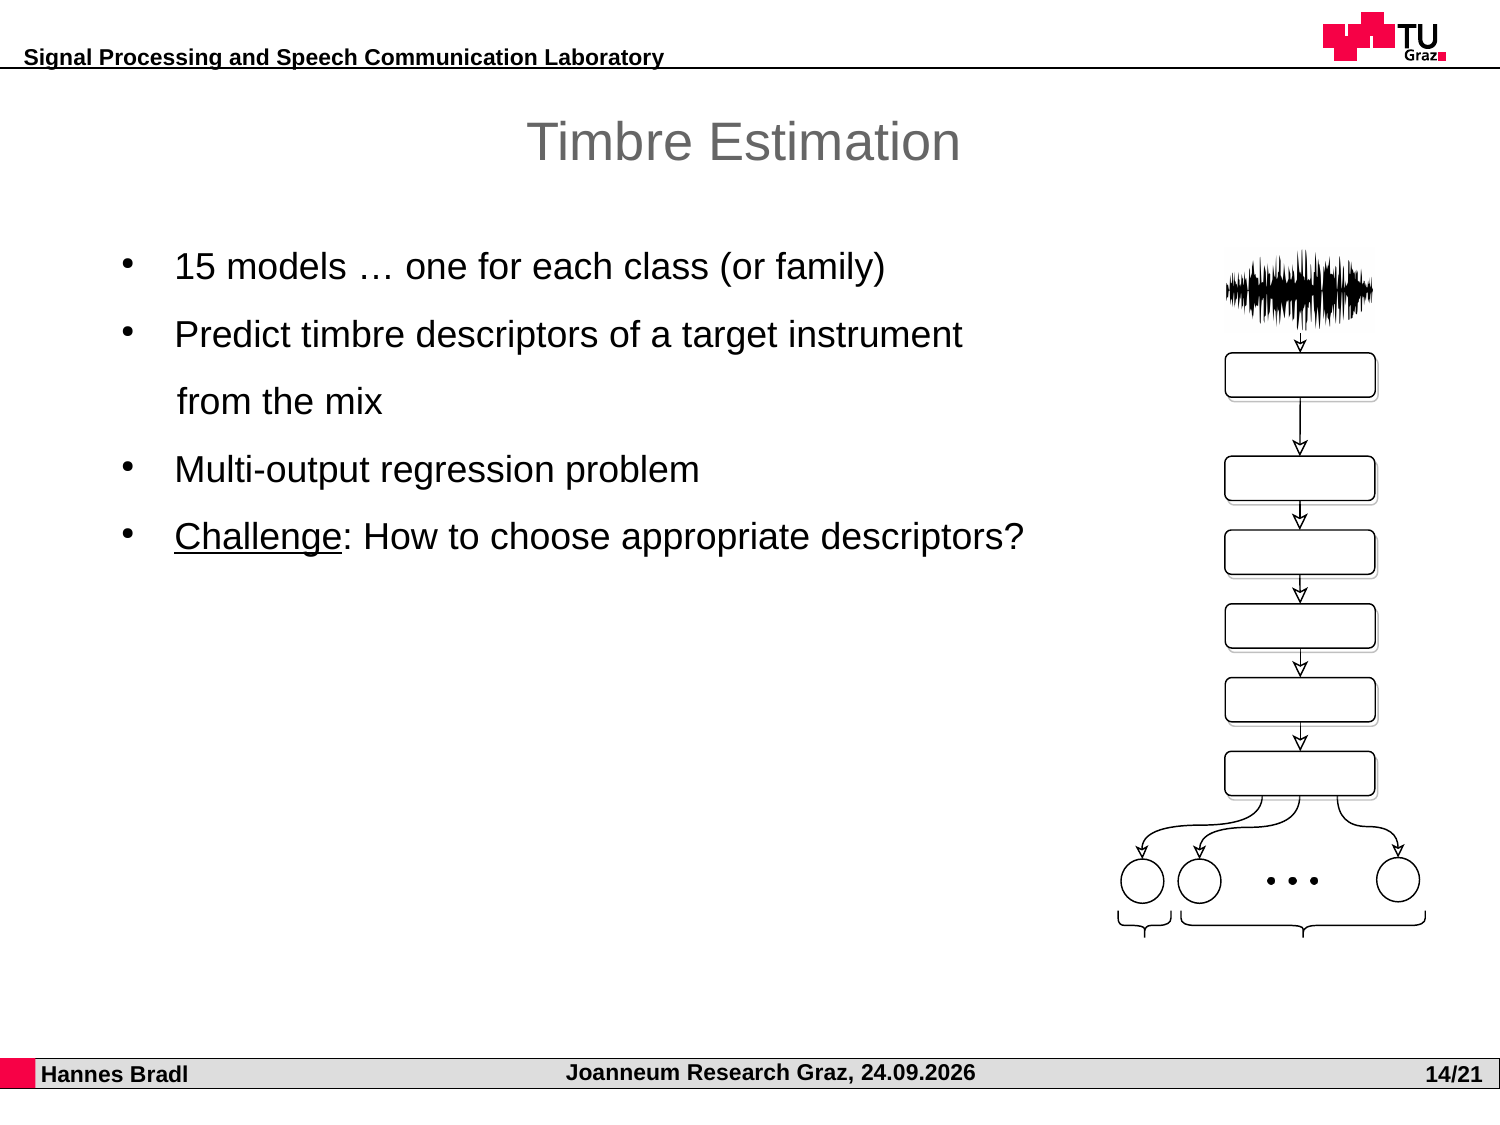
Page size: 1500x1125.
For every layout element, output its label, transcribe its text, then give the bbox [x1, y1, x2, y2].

list Timbre Estimation [107, 106, 1382, 201]
picture [1080, 246, 1431, 993]
list 15 models … one for each class (or family) Predict timbre descriptors of a target instrument from the mix Multi-output regression problem Challenge: How to choose appropriate descriptors? [88, 212, 1364, 608]
